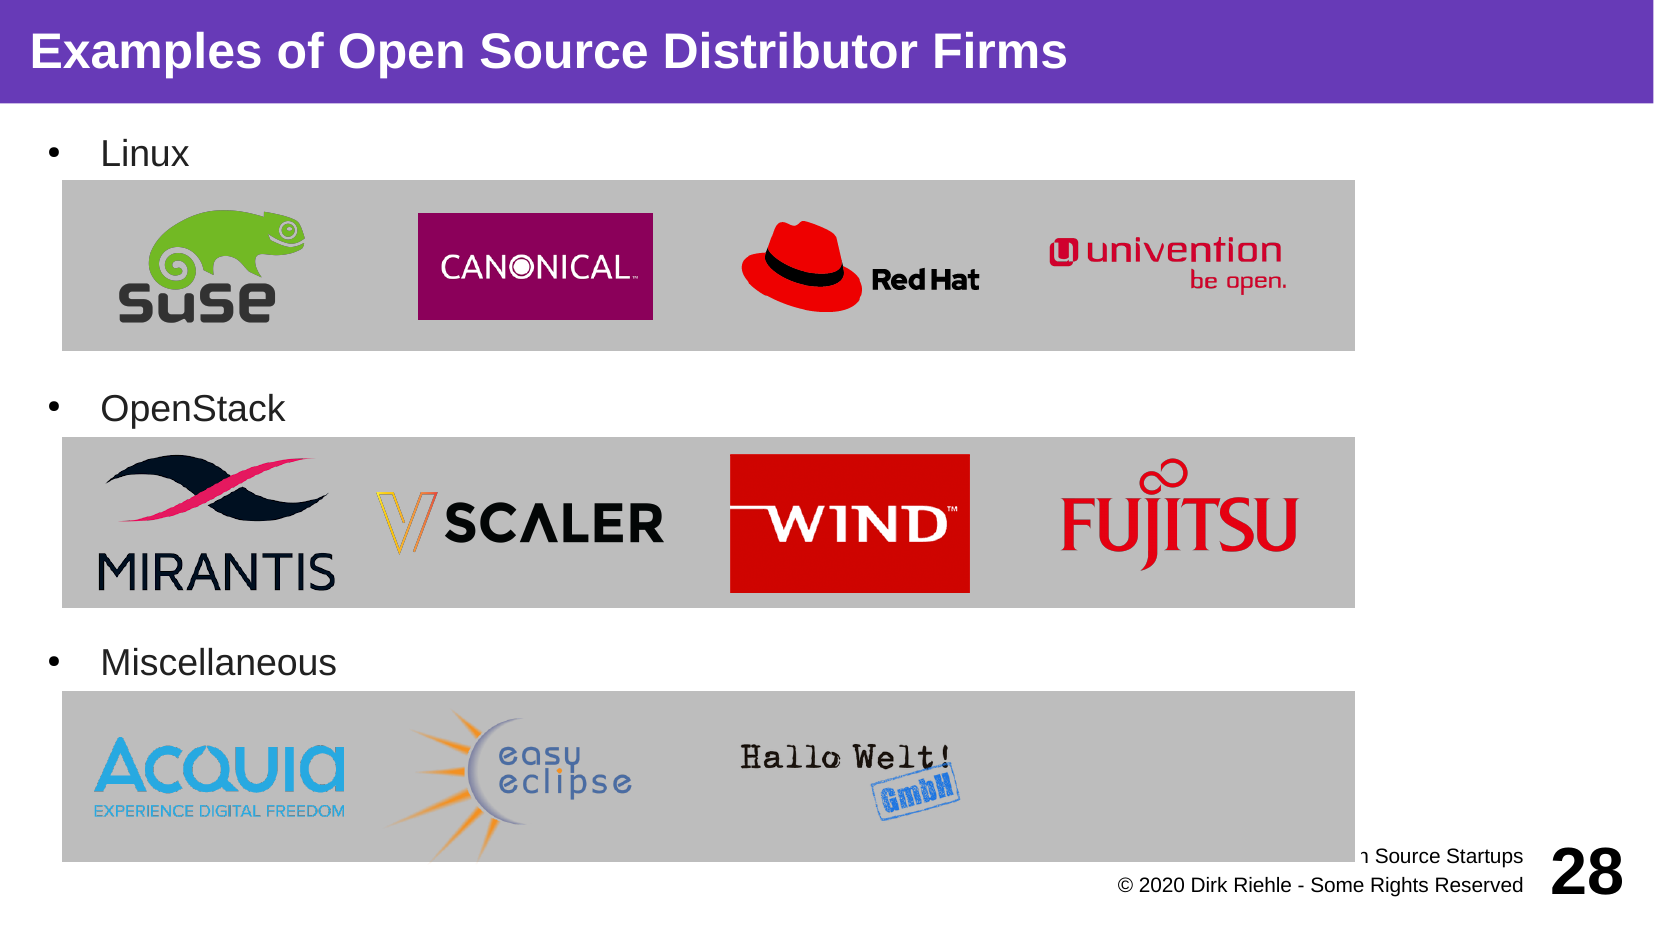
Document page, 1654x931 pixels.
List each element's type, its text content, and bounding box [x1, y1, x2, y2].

picture [418, 213, 653, 320]
picture [94, 737, 344, 817]
picture [382, 708, 632, 865]
picture [730, 454, 970, 593]
title Examples of Open Source Distributor Firms [0, 0, 1654, 104]
picture [376, 492, 664, 555]
picture [98, 454, 335, 591]
picture [730, 736, 967, 826]
text_box [59, 434, 1359, 612]
text_box [1027, 177, 1359, 355]
text_box [59, 687, 1359, 866]
text_box [59, 177, 693, 355]
picture [693, 177, 1027, 355]
picture [1049, 237, 1286, 295]
picture [118, 209, 306, 324]
list Linux OpenStack Miscellaneous [29, 132, 1625, 813]
picture [1060, 458, 1300, 571]
